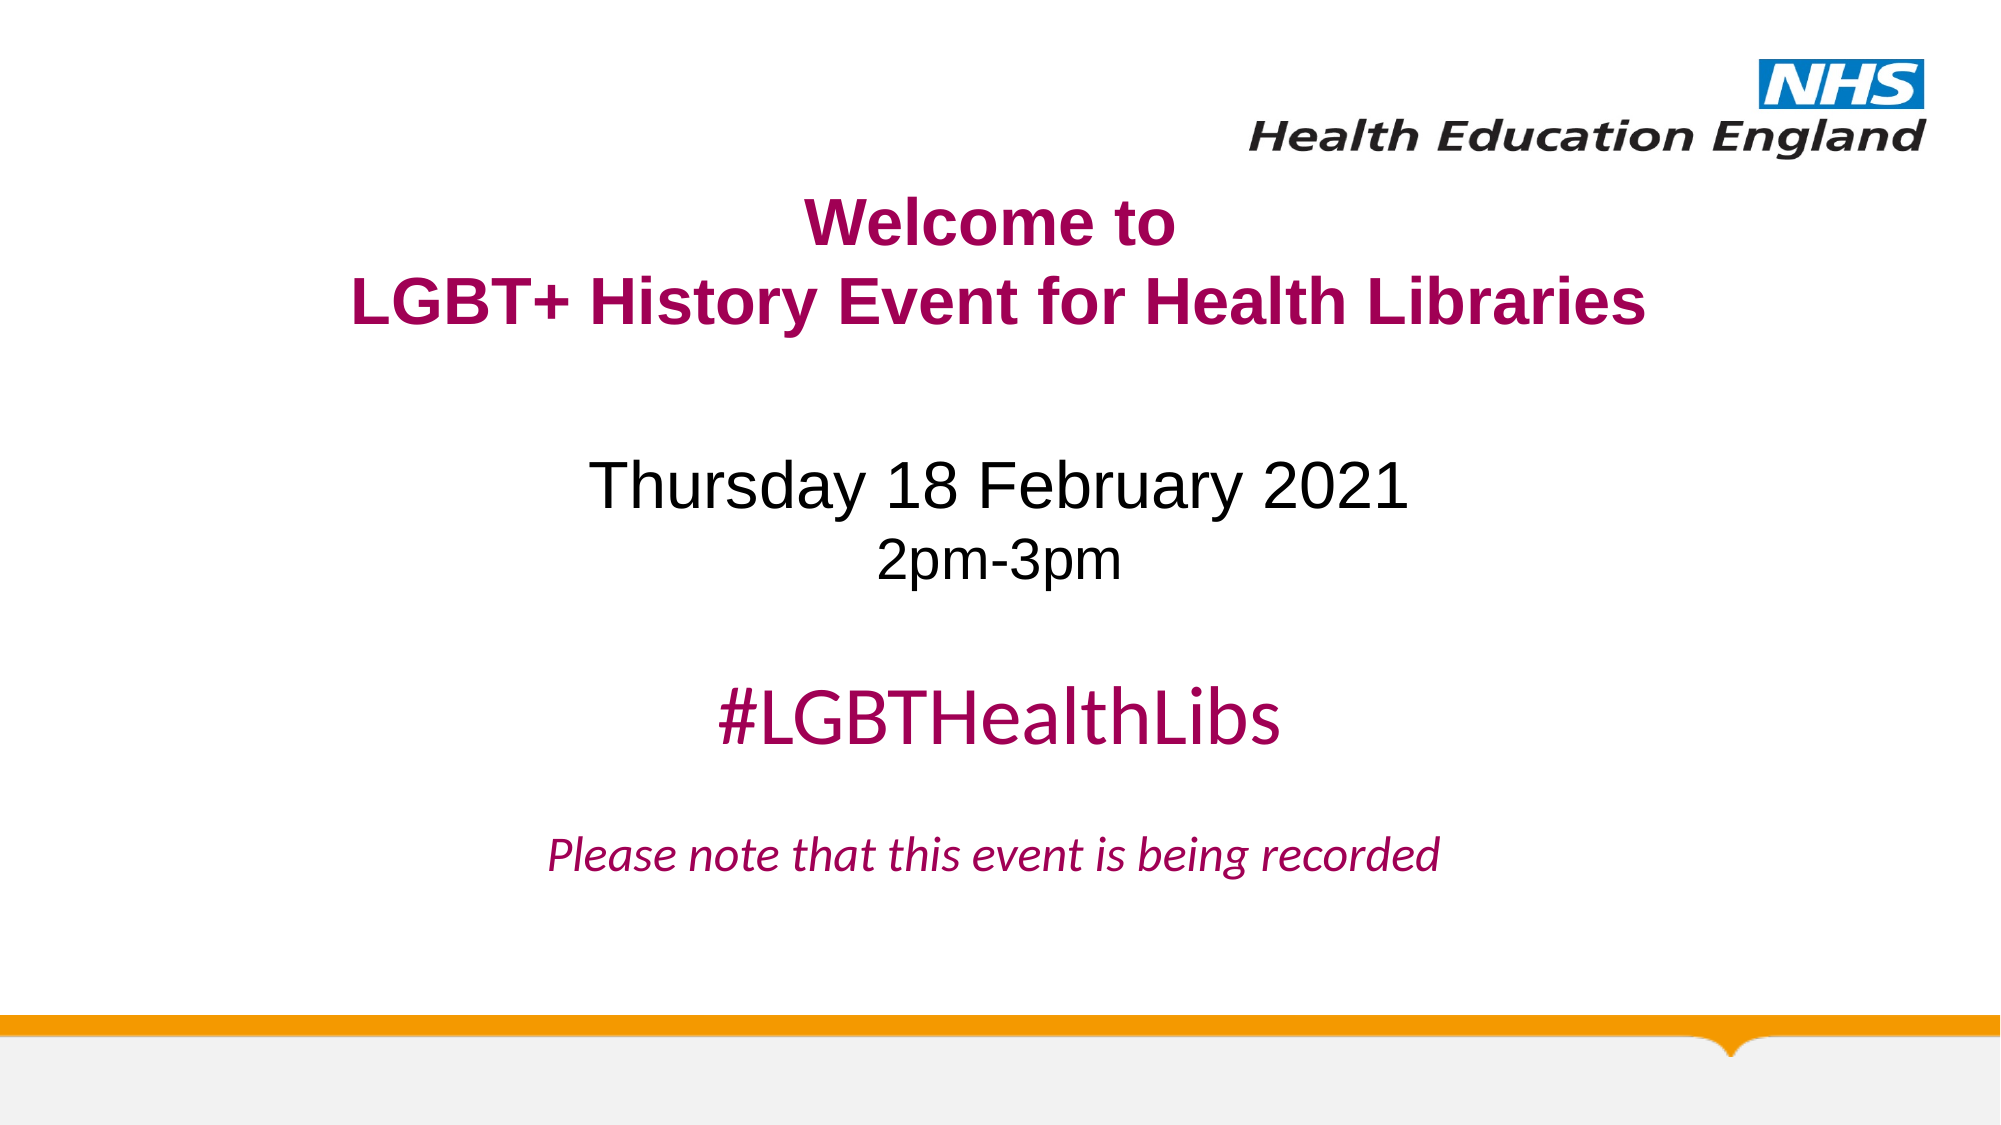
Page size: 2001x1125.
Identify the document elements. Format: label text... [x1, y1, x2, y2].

text_box Thursday 18 February 2021 2pm-3pm #LGBTHealthLibs Please note that this event is being recorded [197, 389, 1803, 998]
title Welcome to LGBT+ History Event for Health Libraries [137, 170, 1863, 389]
